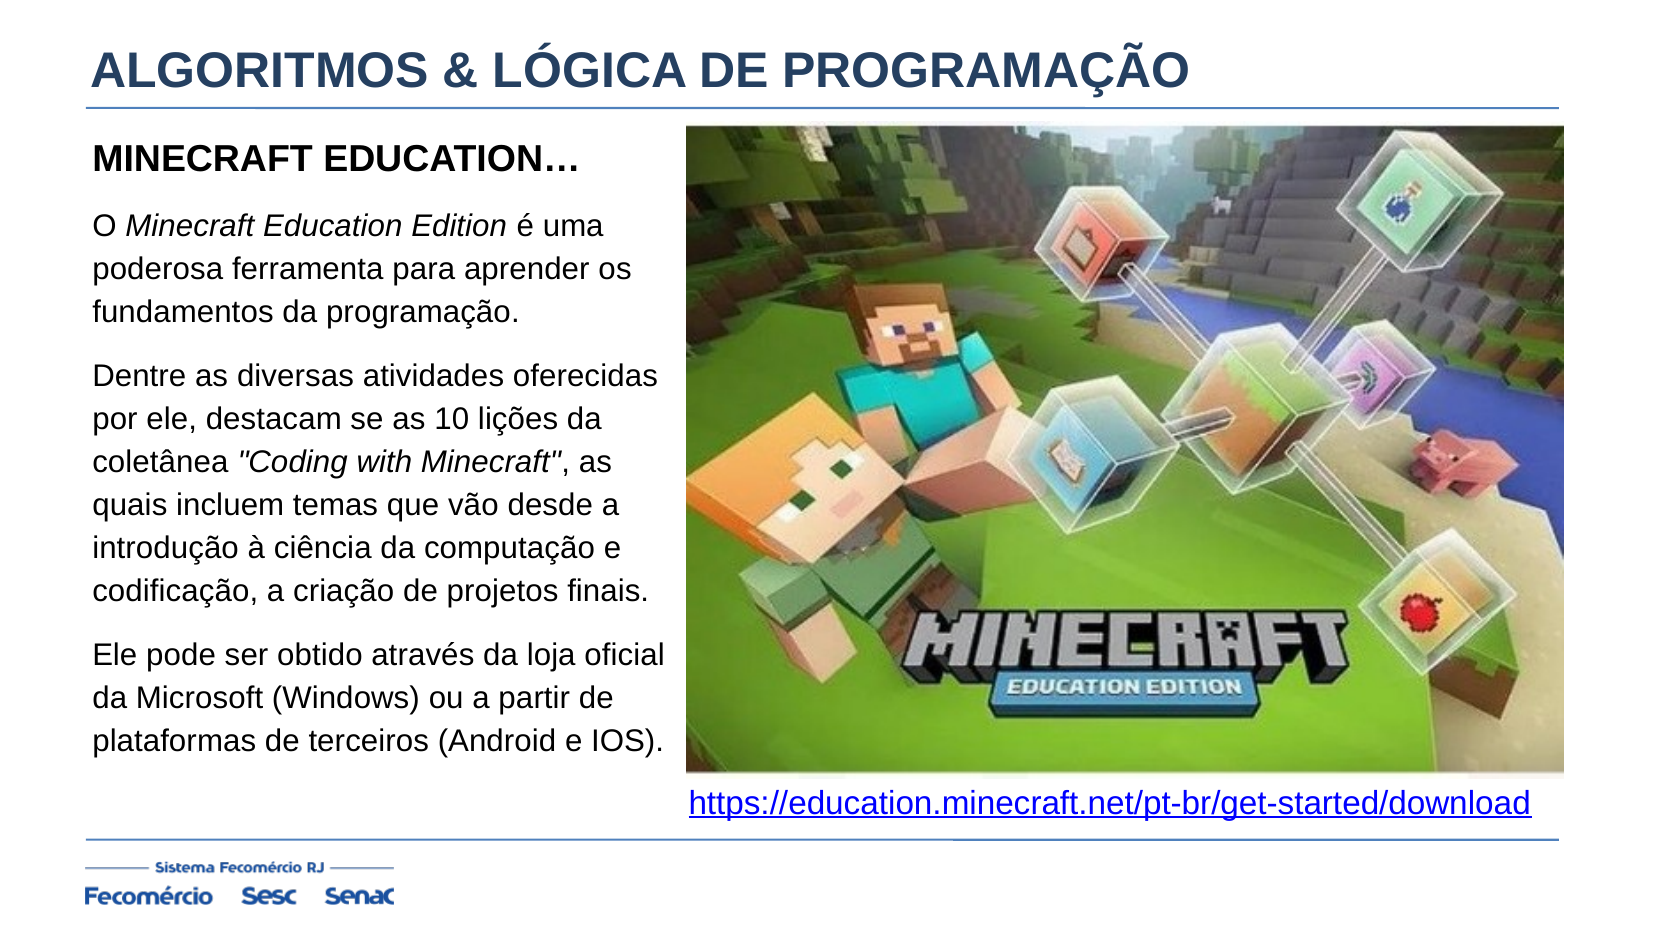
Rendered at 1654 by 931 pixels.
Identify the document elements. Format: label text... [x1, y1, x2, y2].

picture [62, 845, 416, 921]
text_box ALGORITMOS & LÓGICA DE PROGRAMAÇÃO [90, 32, 1564, 104]
text_box MINECRAFT EDUCATION… O Minecraft Education Edition é uma poderosa ferramenta para aprender os fundamentos da programação. Dentre as diversas atividades oferecidas por ele, destacam se as 10 lições da coletânea "Coding with Minecraft", as quais incluem temas que vão desde a introdução à ciência da computação e codificação, a criação de projetos finais. Ele pode ser obtido através da loja oficial da Microsoft (Windows) ou a partir de plataformas de terceiros (Android e IOS). [77, 112, 682, 837]
text_box https://education.minecraft.net/pt-br/get-started/download [673, 765, 1559, 836]
picture [686, 121, 1564, 779]
